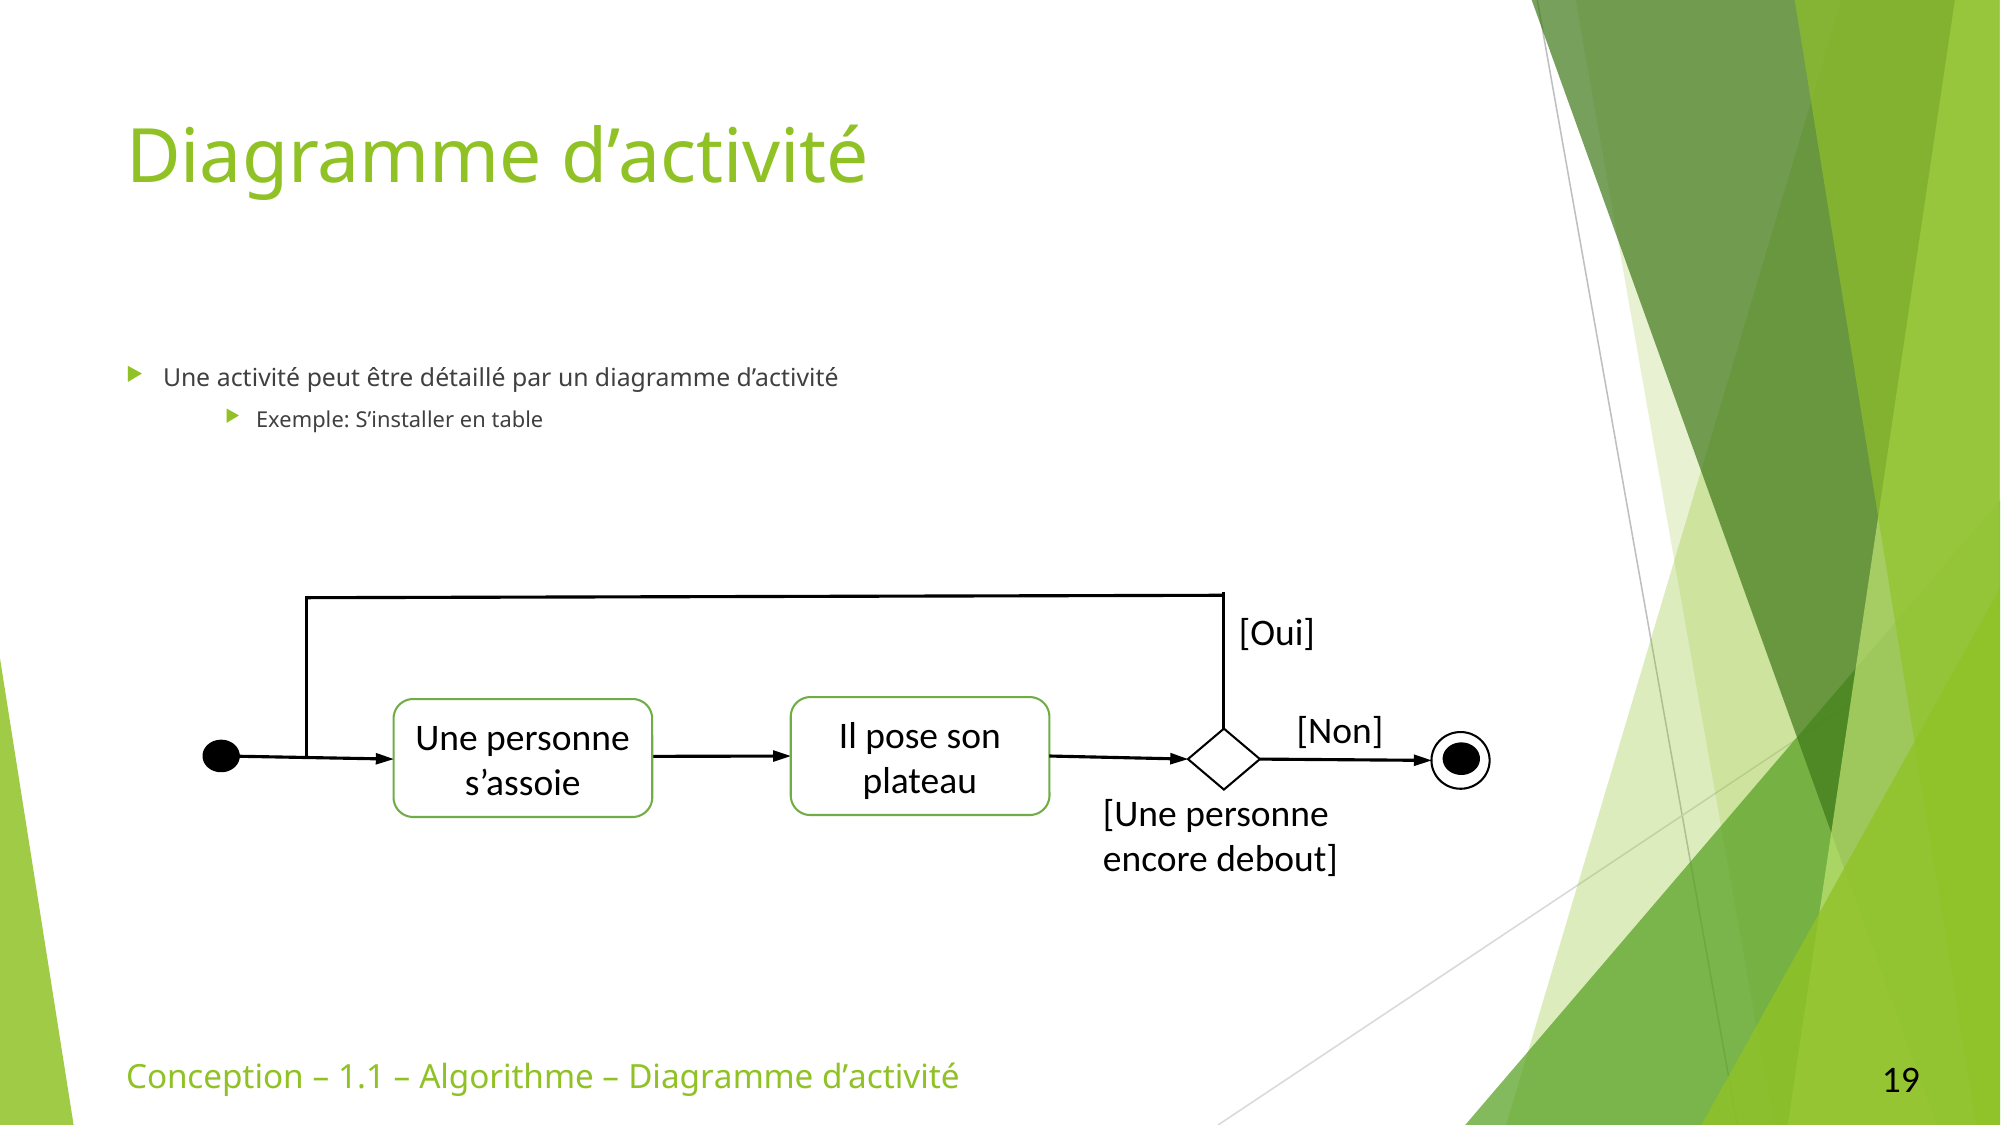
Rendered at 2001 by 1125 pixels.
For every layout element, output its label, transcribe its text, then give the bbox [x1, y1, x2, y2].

text_box [1188, 729, 1260, 781]
list Une activité peut être détaillé par un diagramme d’activité Exemple: S’installer en table [111, 354, 1522, 440]
text_box [Une personne encore debout] [1087, 781, 1361, 888]
text_box [Oui] [1223, 600, 1354, 662]
text_box Il pose son plateau [790, 697, 1050, 816]
text_box Conception – 1.1 – Algorithme – Diagramme d’activité [111, 1047, 1094, 1109]
text_box [1866, 1047, 1979, 1108]
title Diagramme d’activité [111, 99, 1522, 317]
text_box [203, 740, 239, 772]
text_box Une personne s’assoie [393, 699, 653, 817]
text_box [1431, 732, 1490, 789]
text_box [Non] [1281, 698, 1414, 760]
